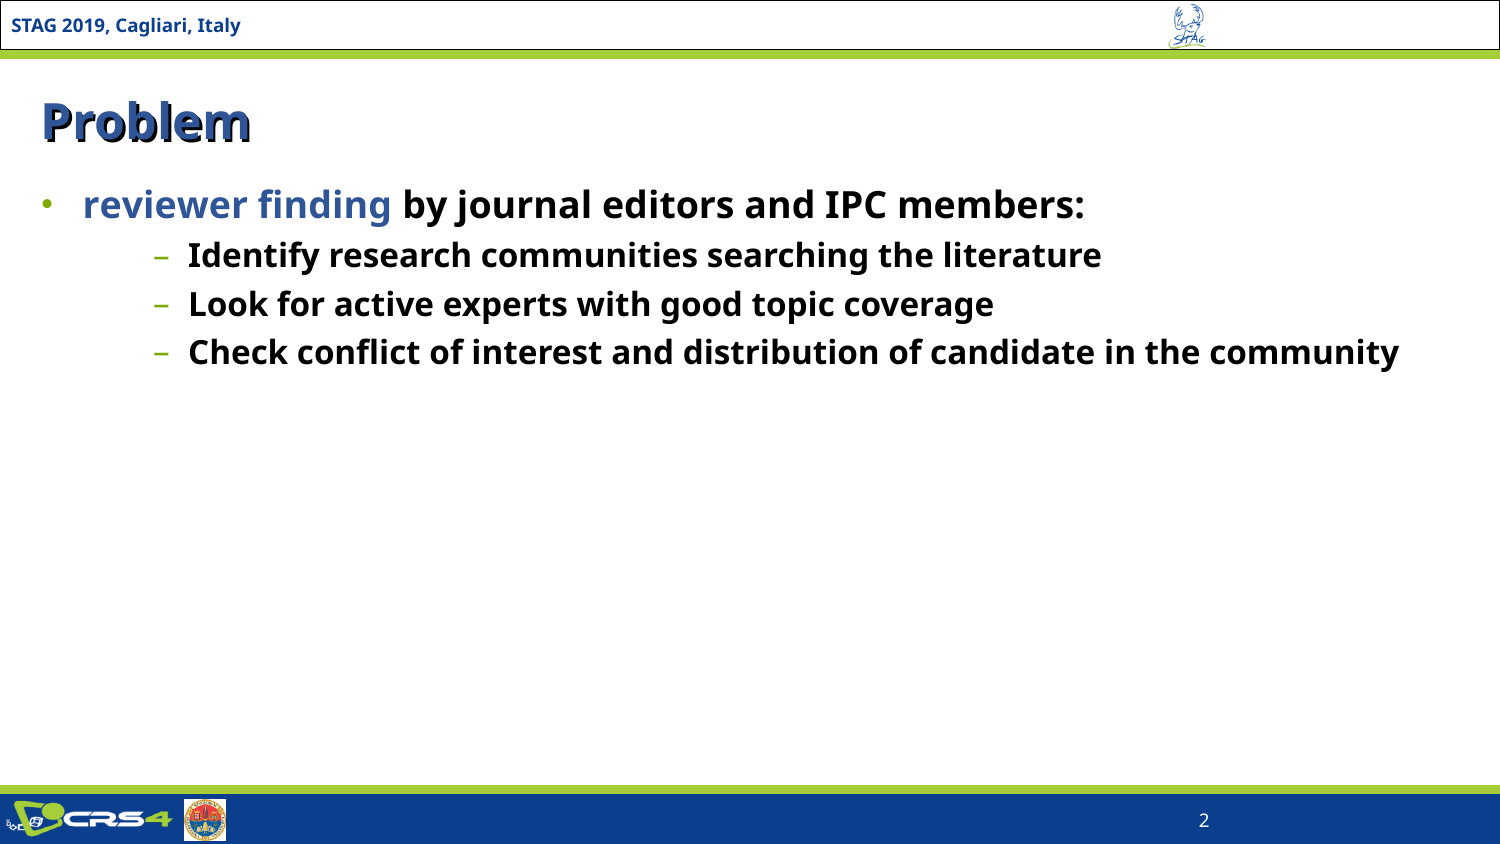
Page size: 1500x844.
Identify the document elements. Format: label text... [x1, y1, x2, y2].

title Problem [29, 58, 1471, 181]
list reviewer finding by journal editors and IPC members: Identify research communities searching the literature Look for active experts with good topic coverage Check conflict of interest and distribution of candidate in the community [29, 181, 1446, 724]
text_box [1187, 802, 1500, 831]
